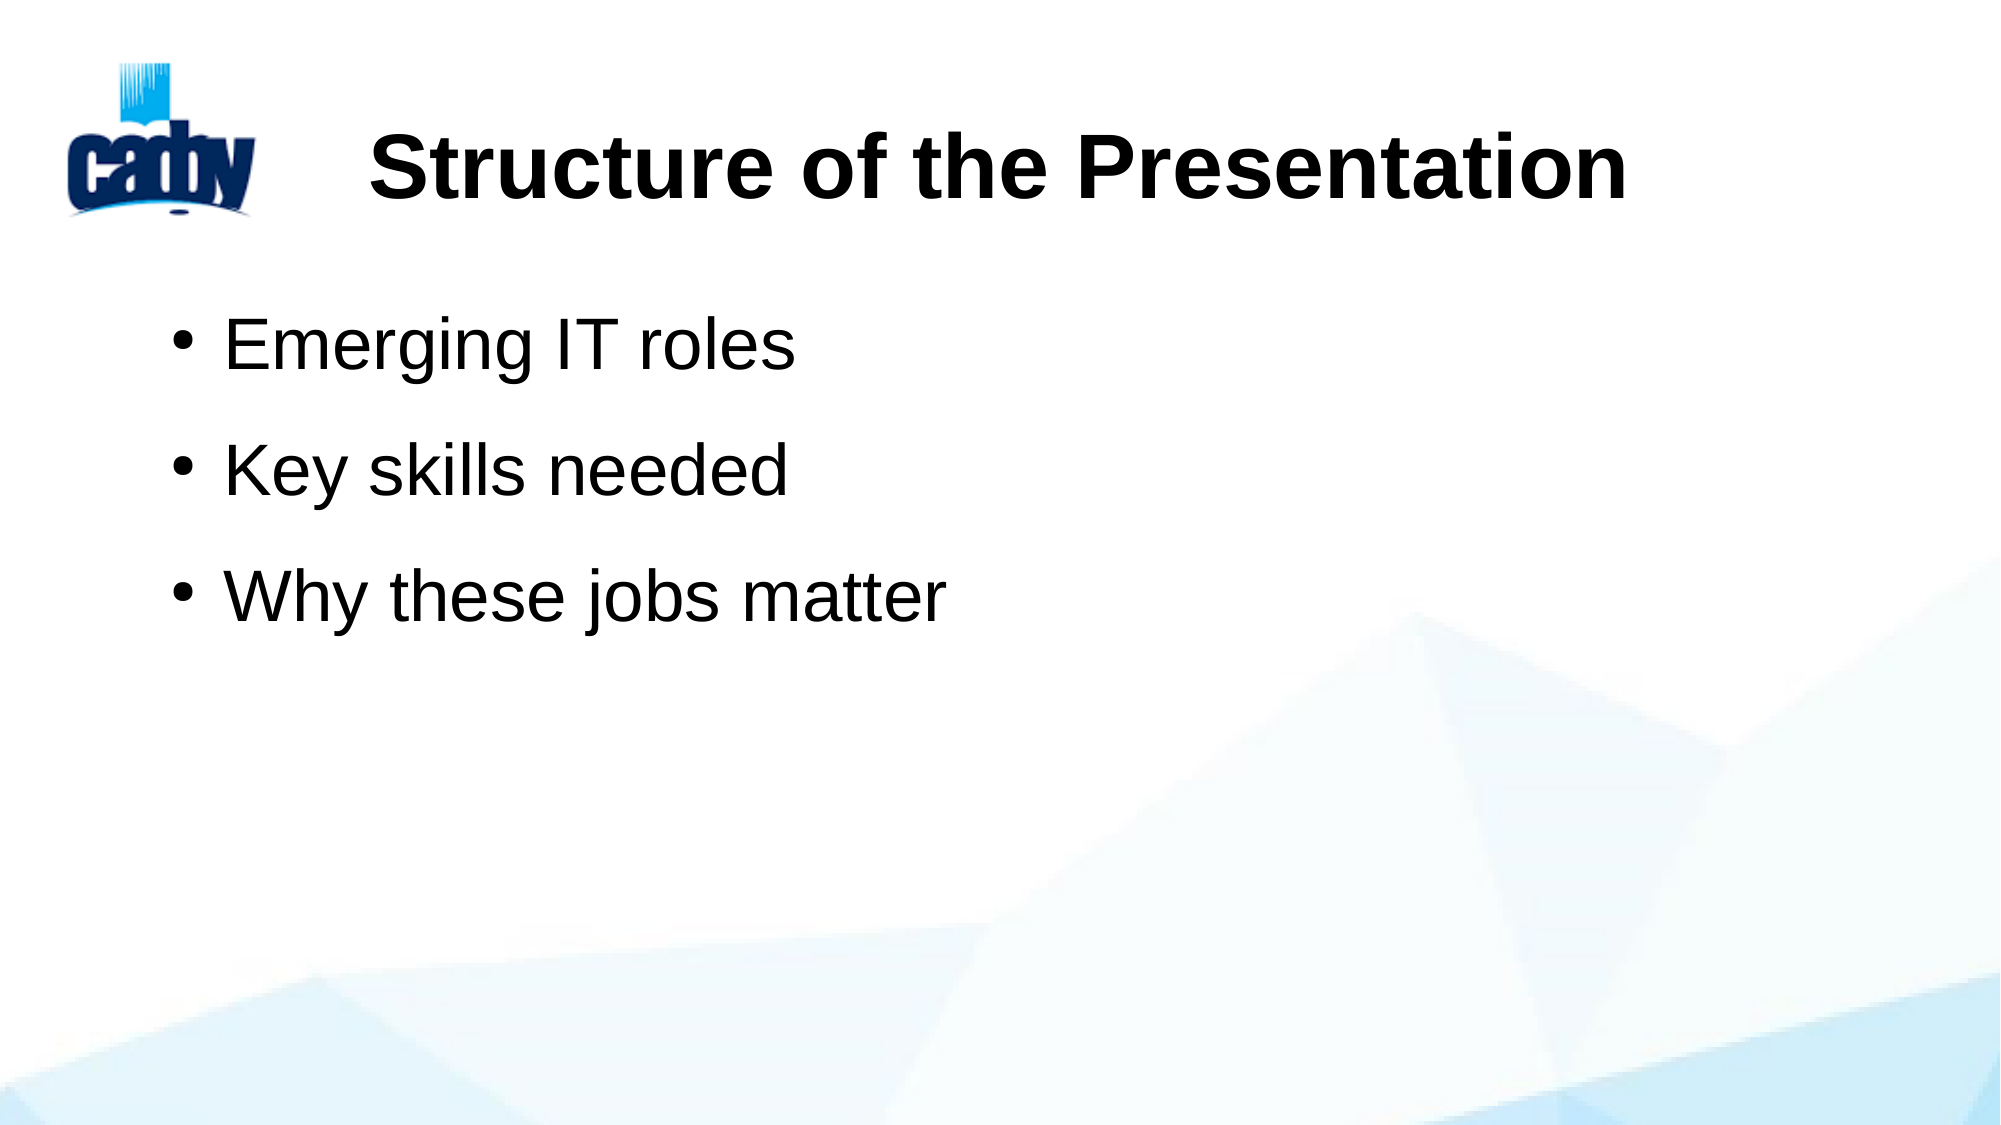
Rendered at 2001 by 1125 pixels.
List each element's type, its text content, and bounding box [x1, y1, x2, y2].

list Emerging IT roles Key skills needed Why these jobs matter [137, 299, 1863, 1014]
picture [0, 0, 2001, 1125]
title Structure of the Presentation [137, 59, 1863, 278]
